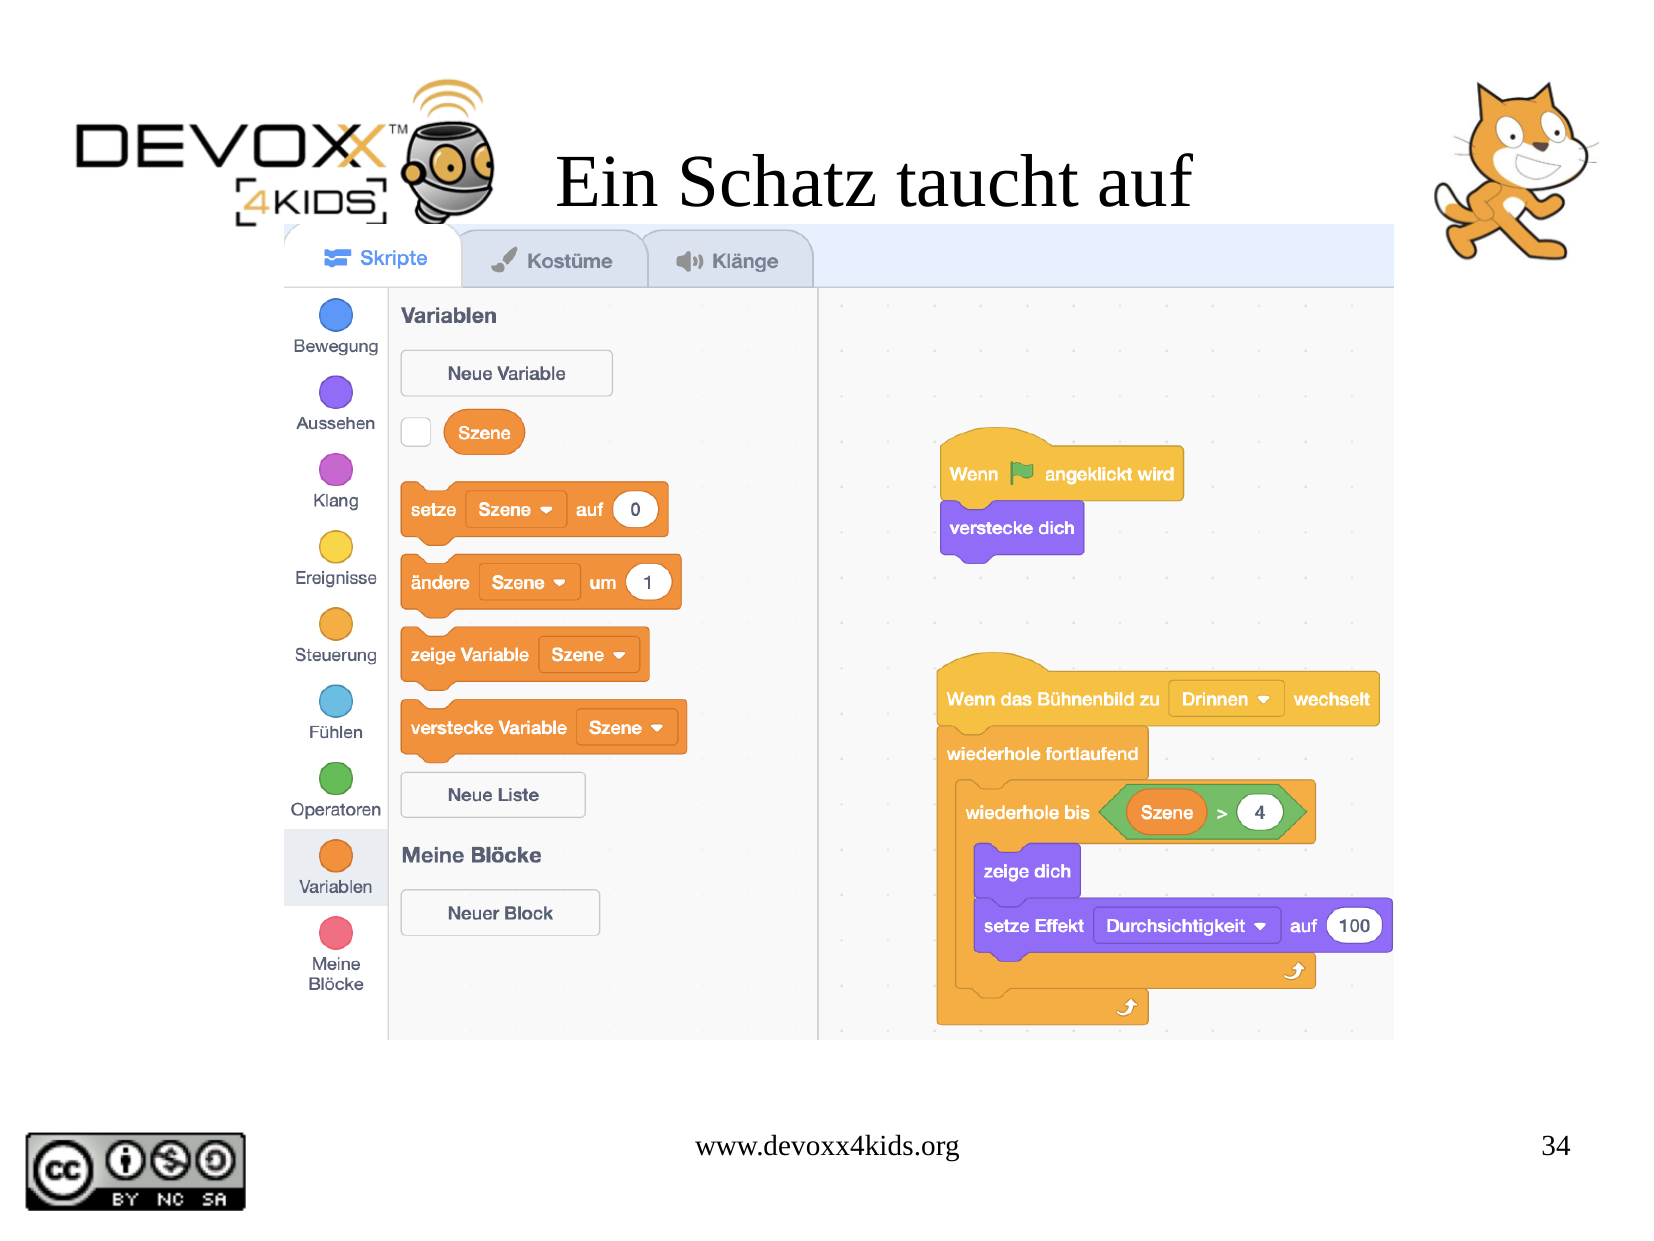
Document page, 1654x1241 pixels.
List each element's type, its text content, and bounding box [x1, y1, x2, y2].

picture [35, 58, 1394, 1040]
title Ein Schatz taucht auf [555, 78, 1347, 224]
picture [1431, 54, 1607, 272]
picture [14, 1121, 249, 1212]
